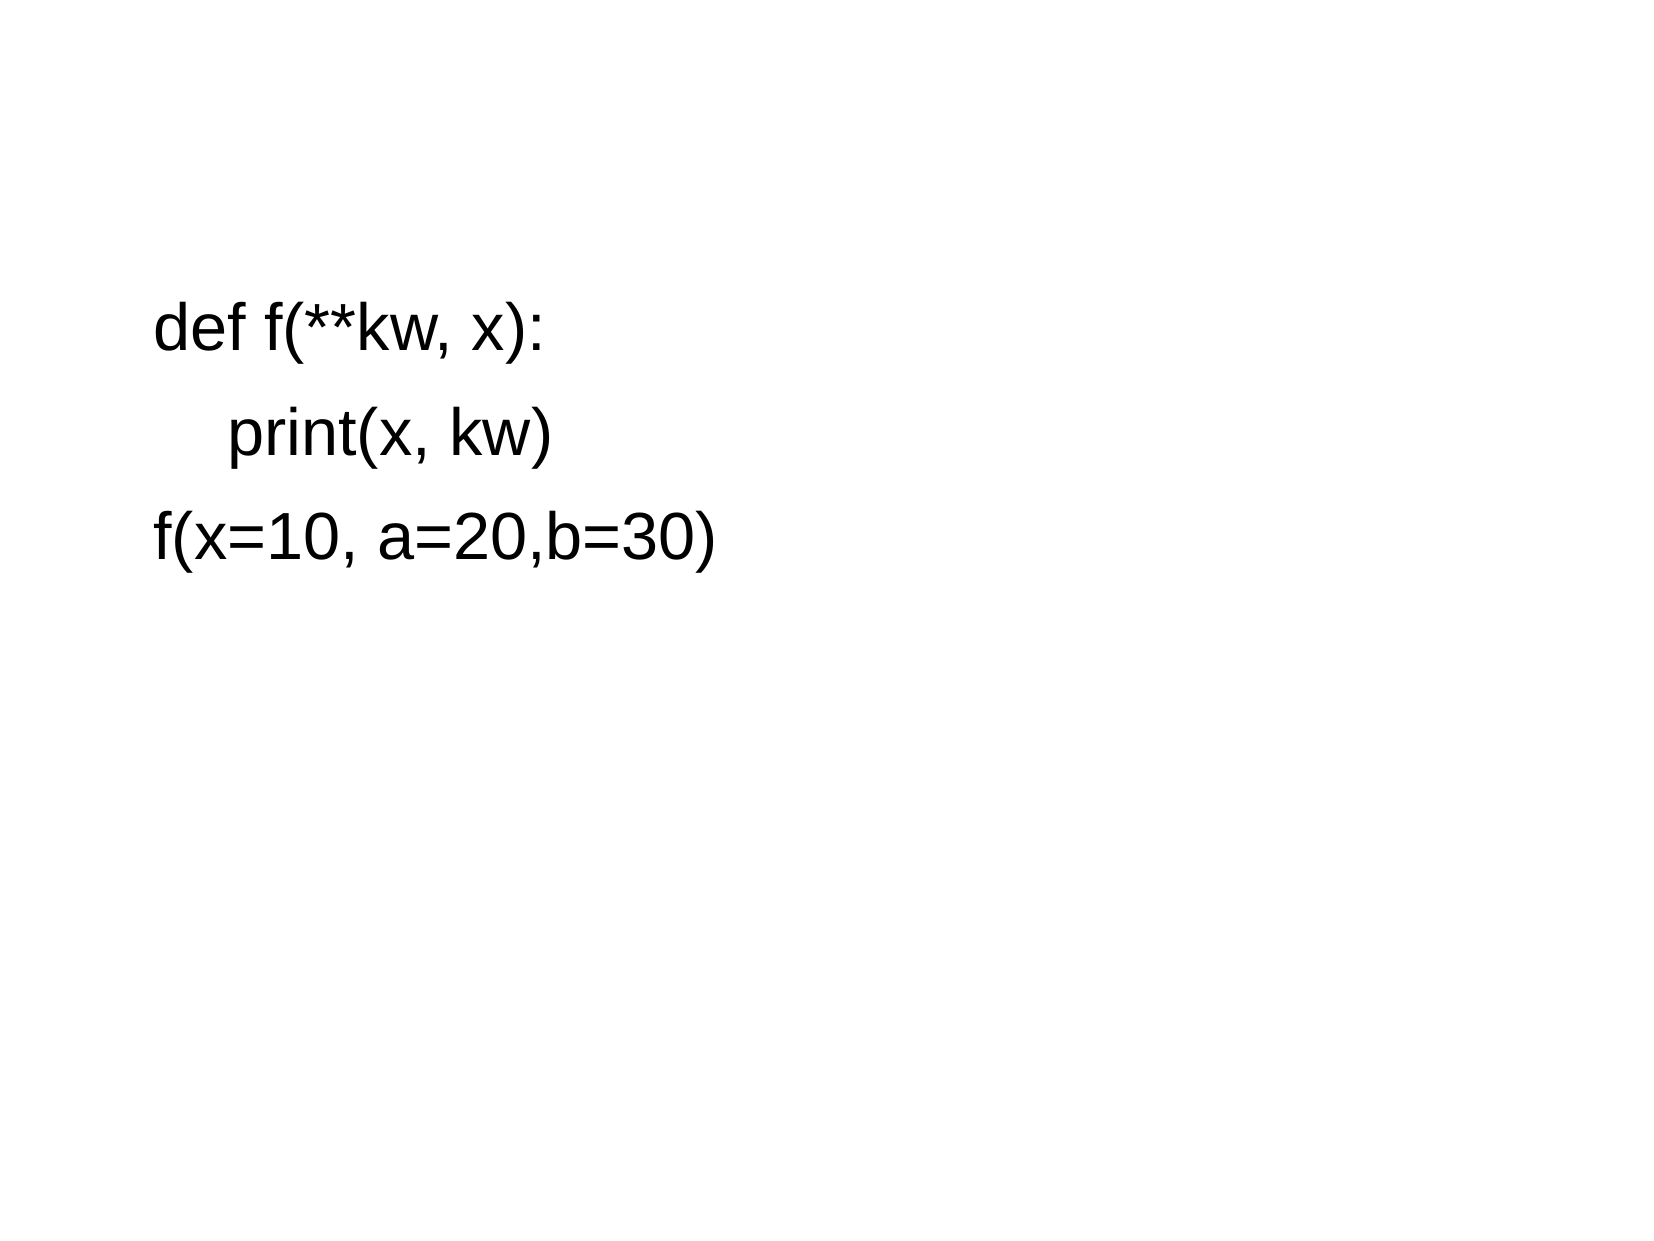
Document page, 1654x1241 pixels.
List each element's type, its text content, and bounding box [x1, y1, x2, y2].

list def f(**kw, x): print(x, kw) f(x=10, a=20,b=30) [82, 290, 1571, 1010]
